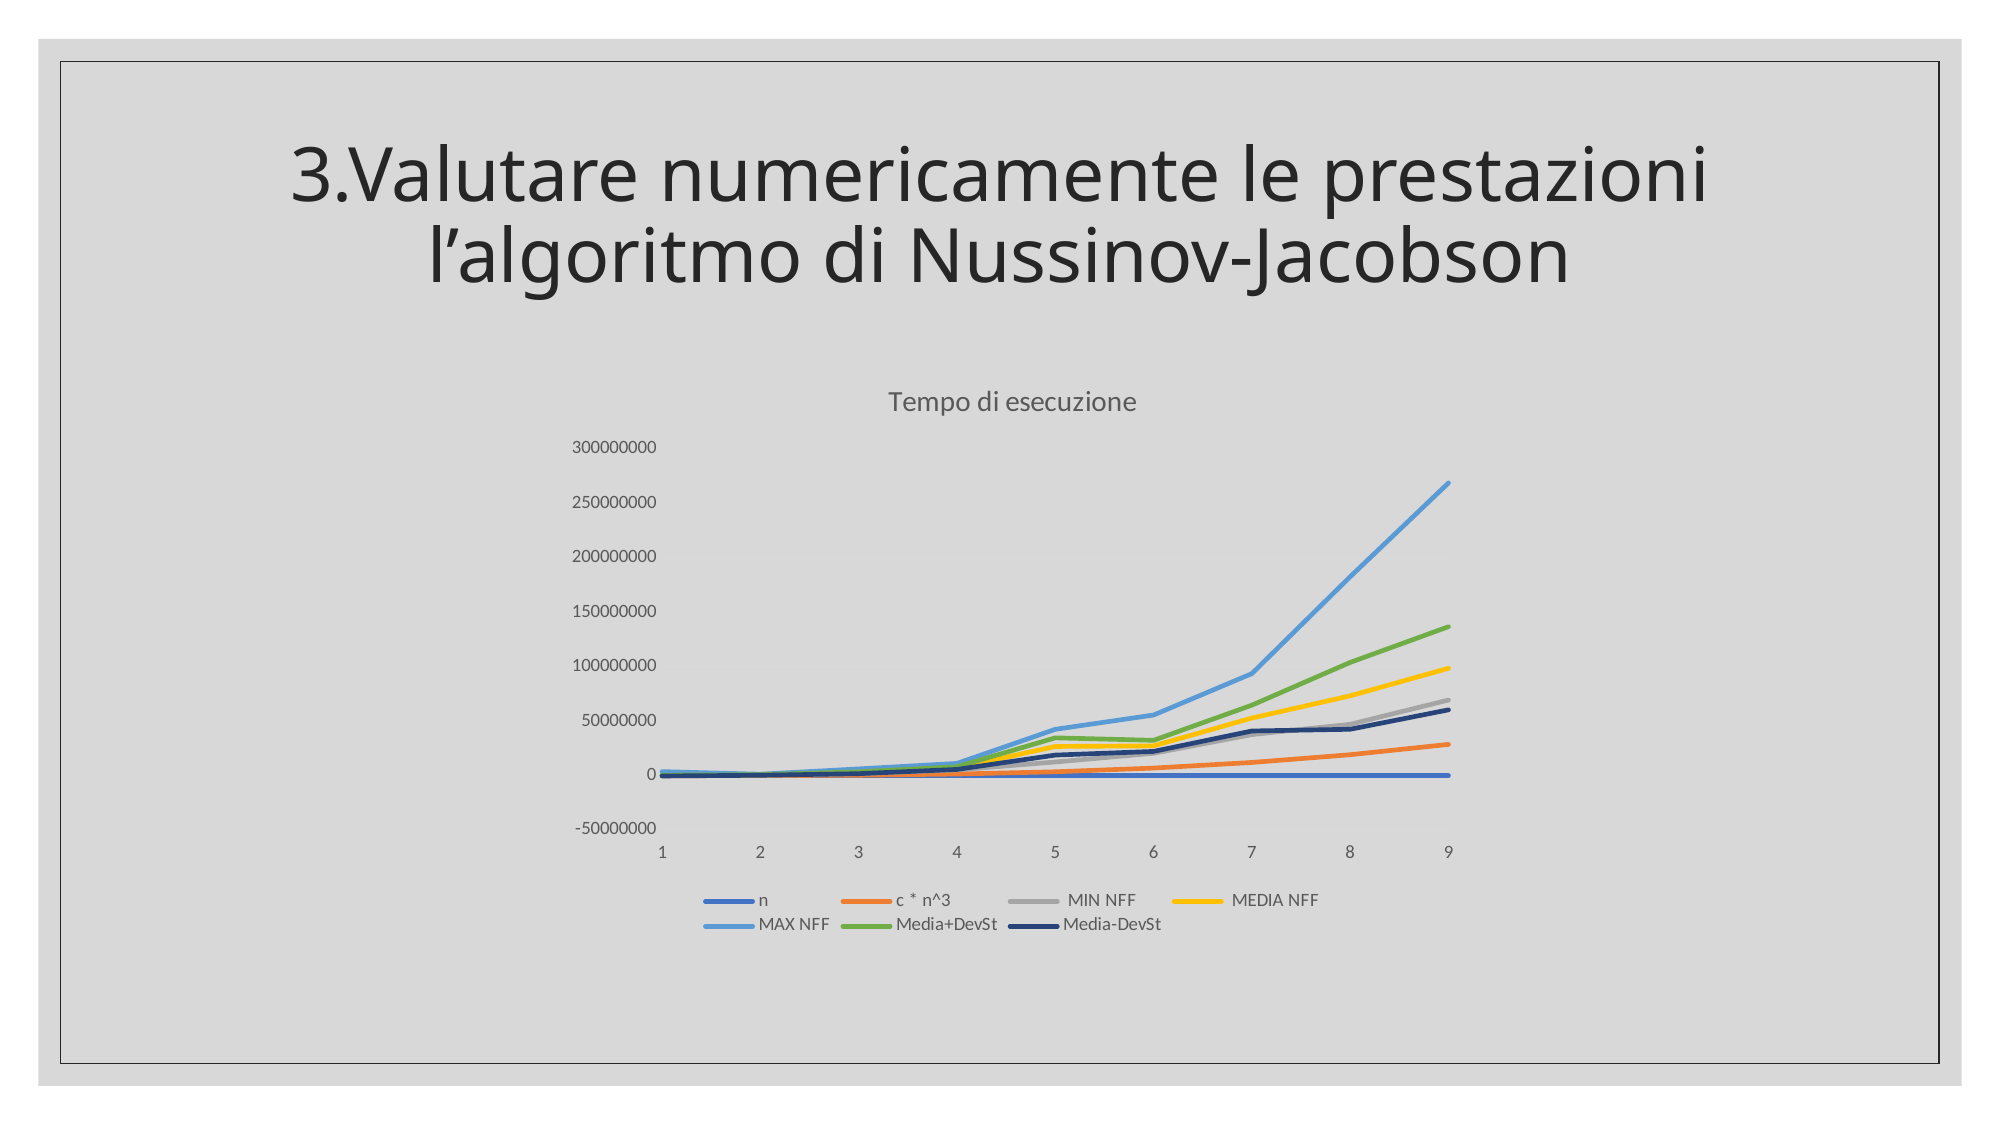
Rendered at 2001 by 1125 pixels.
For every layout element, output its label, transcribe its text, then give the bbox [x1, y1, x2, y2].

chart [553, 361, 1472, 942]
title 3.Valutare numericamente le prestazioni l’algoritmo di Nussinov-Jacobson [174, 105, 1825, 331]
